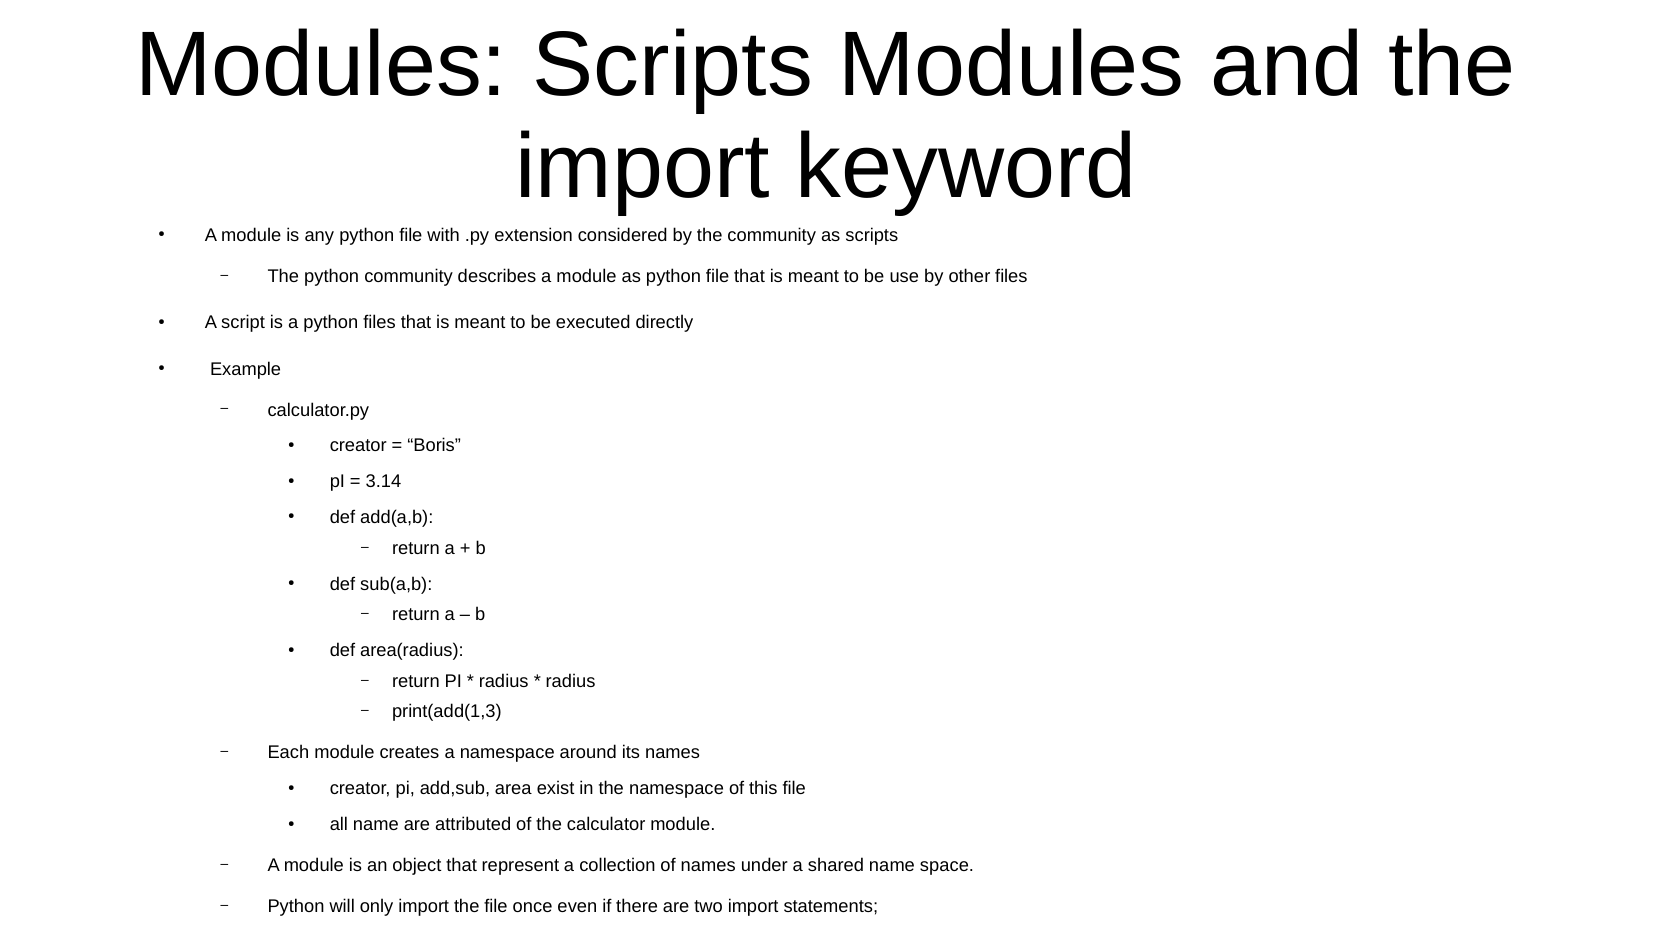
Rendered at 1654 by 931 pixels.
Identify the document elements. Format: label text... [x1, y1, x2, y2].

list A module is any python file with .py extension considered by the community as scripts The python community describes a module as python file that is meant to be use by other files A script is a python files that is meant to be executed directly Example calculator.py creator = “Boris” pI = 3.14 def add(a,b): return a + b def sub(a,b): return a – b def area(radius): return PI * radius * radius print(add(1,3) Each module creates a namespace around its names creator, pi, add,sub, area exist in the namespace of this file all name are attributed of the calculator module. A module is an object that represent a collection of names under a shared name space. Python will only import the file once even if there are two import statements; [142, 225, 1636, 923]
title Modules: Scripts Modules and the import keyword [82, 12, 1571, 218]
